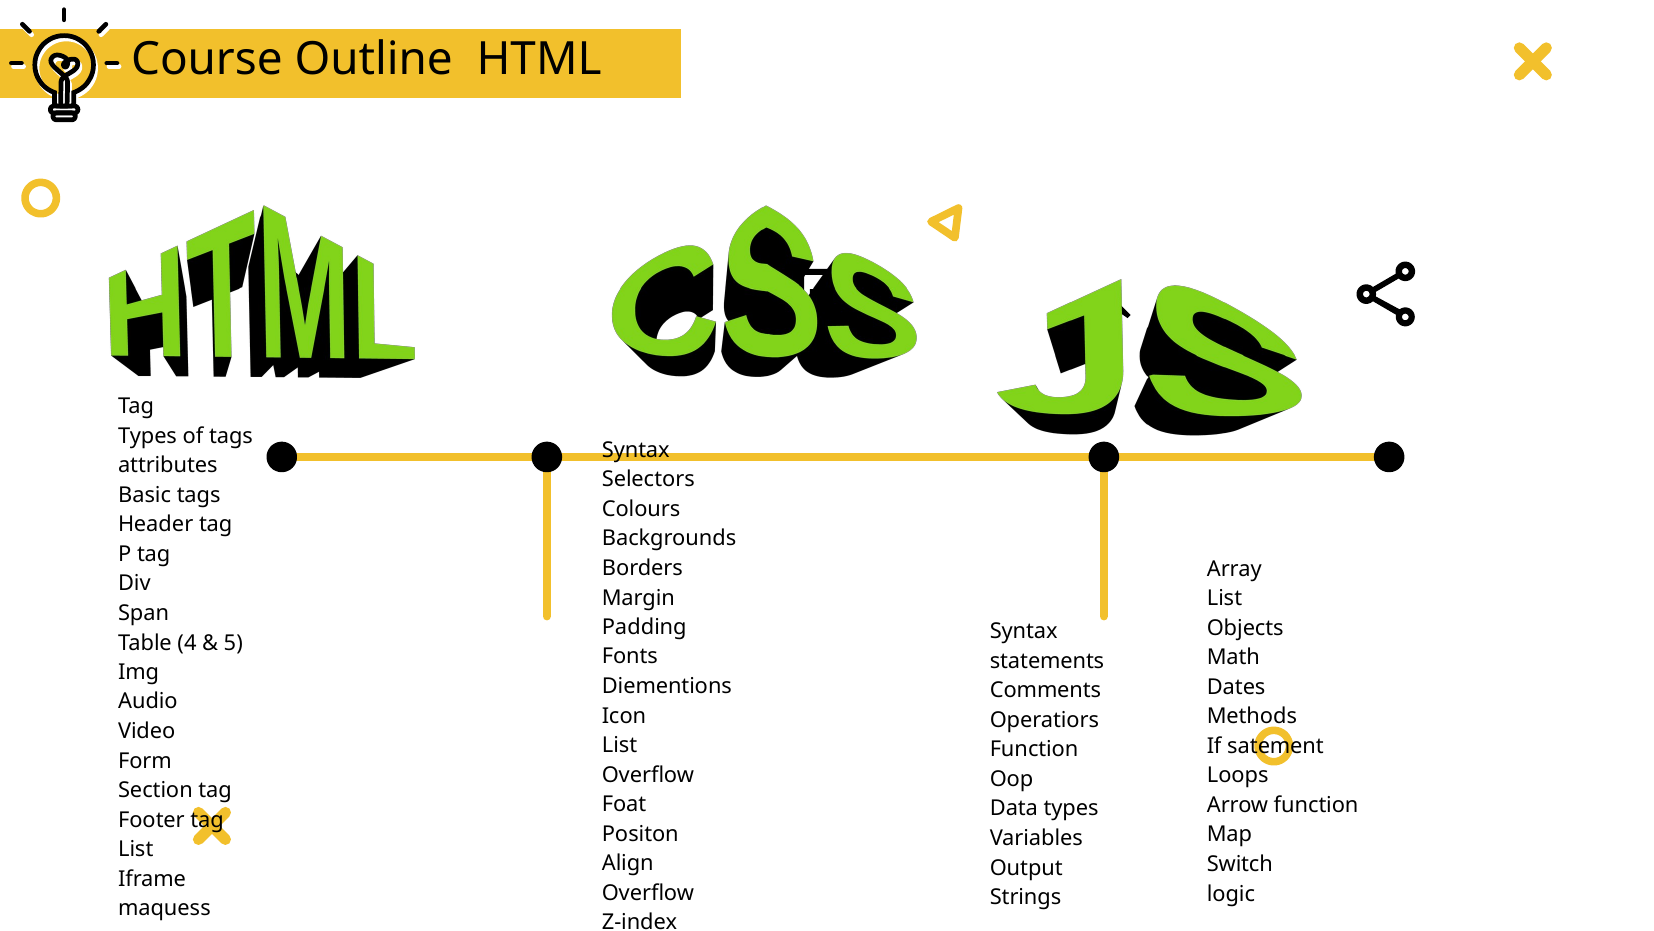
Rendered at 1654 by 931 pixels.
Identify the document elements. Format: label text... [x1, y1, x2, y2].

text_box Syntax statements Comments Operatiors Function Oop Data types Variables Output Strings [989, 615, 1230, 911]
text_box [1356, 261, 1416, 327]
text_box [1122, 306, 1131, 319]
title Course Outline HTML [131, 3, 650, 110]
text_box [799, 276, 805, 290]
text_box Syntax Selectors Colours Backgrounds Borders Margin Padding Fonts Diementions Icon List Overflow Foat Positon Align Overflow Z-index Table links [601, 472, 842, 931]
text_box [1373, 441, 1405, 473]
text_box Array List Objects Math Dates Methods If satement Loops Arrow function Map Switch logic [1206, 578, 1447, 911]
text_box Tag Types of tags attributes Basic tags Header tag P tag Div Span Table (4 & 5) Img Audio Video Form Section tag Footer tag List Iframe maquess [118, 430, 359, 931]
text_box [1088, 441, 1120, 473]
text_box [531, 441, 563, 473]
text_box [805, 268, 828, 275]
